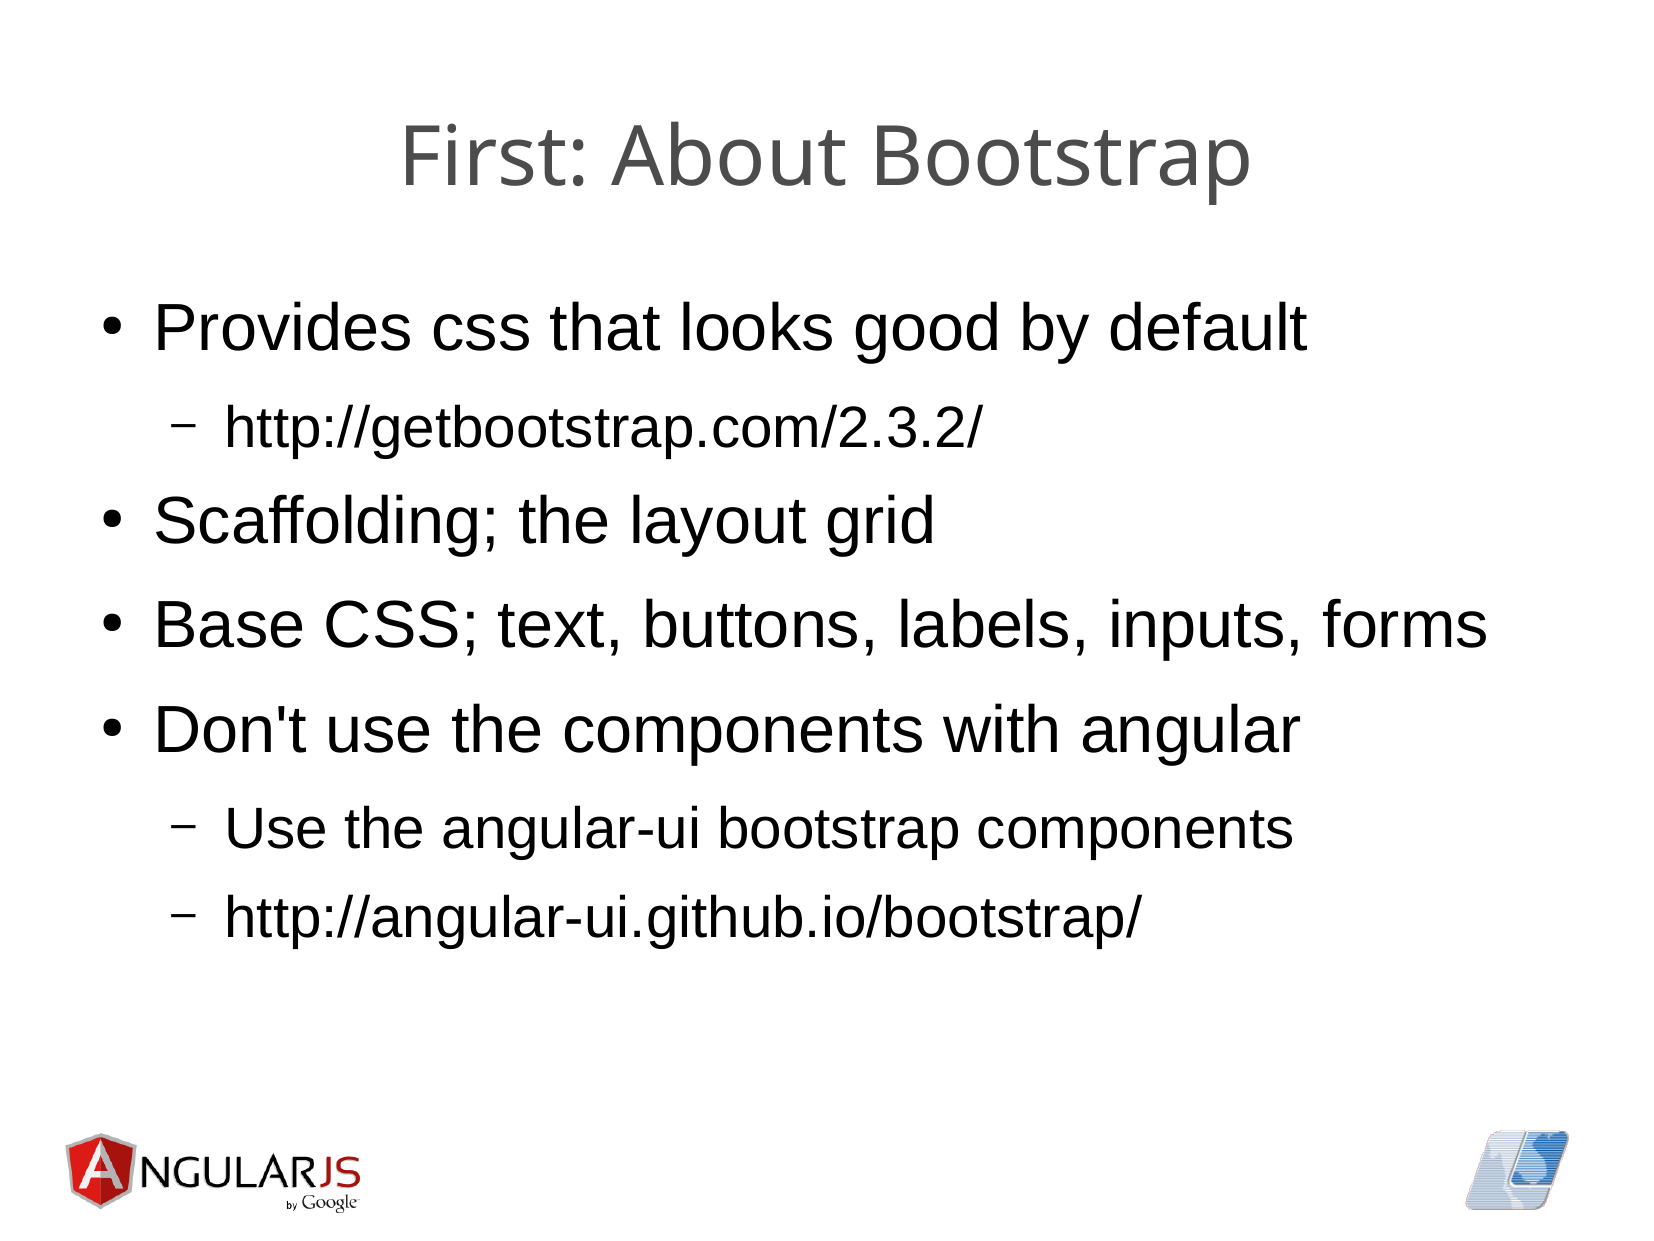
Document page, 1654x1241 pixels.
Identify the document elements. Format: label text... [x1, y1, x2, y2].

picture [59, 1091, 367, 1241]
picture [1461, 1129, 1571, 1210]
title First: About Bootstrap [82, 49, 1571, 257]
list Provides css that looks good by default http://getbootstrap.com/2.3.2/ Scaffolding; the layout grid Base CSS; text, buttons, labels, inputs, forms Don't use the components with angular Use the angular-ui bootstrap components http://angular-ui.github.io/bootstrap/ [82, 290, 1538, 1010]
